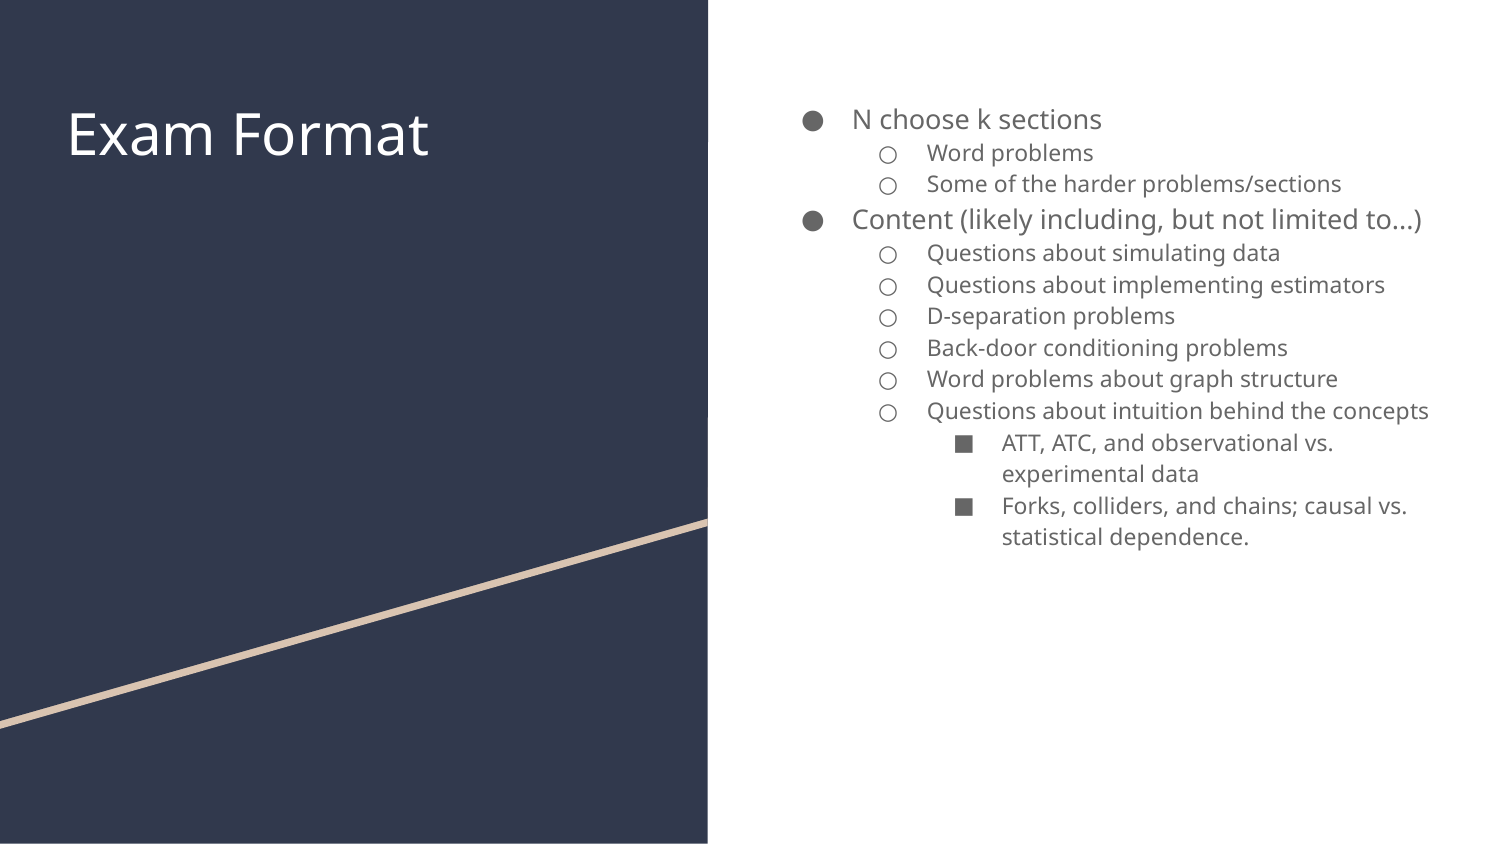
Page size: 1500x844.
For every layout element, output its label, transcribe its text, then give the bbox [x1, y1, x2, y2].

list N choose k sections Word problems Some of the harder problems/sections Content (likely including, but not limited to...) Questions about simulating data Questions about implementing estimators D-separation problems Back-door conditioning problems Word problems about graph structure Questions about intuition behind the concepts ATT, ATC, and observational vs. experimental data Forks, colliders, and chains; causal vs. statistical dependence. [761, 82, 1446, 755]
title Exam Format [51, 82, 660, 494]
